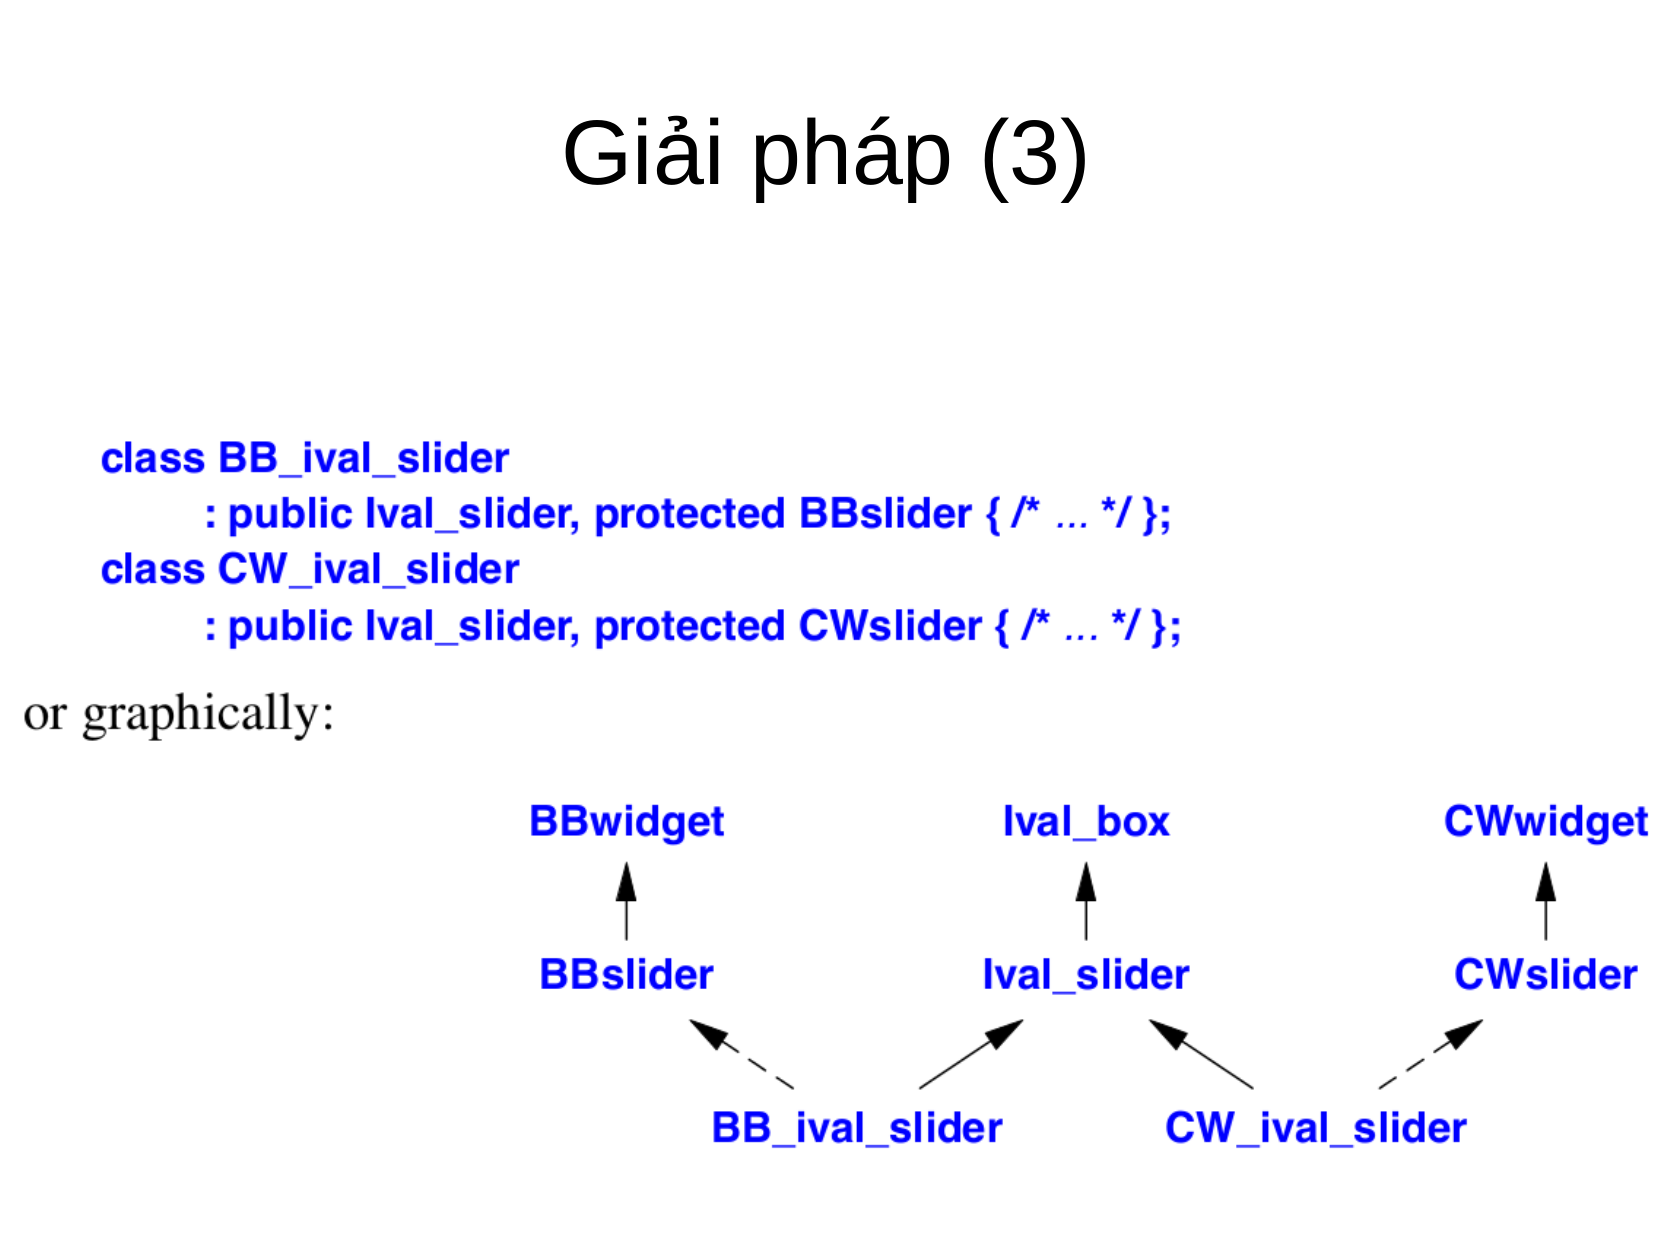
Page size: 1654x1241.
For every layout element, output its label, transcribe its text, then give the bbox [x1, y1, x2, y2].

picture [0, 430, 1654, 1171]
title Giải pháp (3) [82, 49, 1571, 257]
